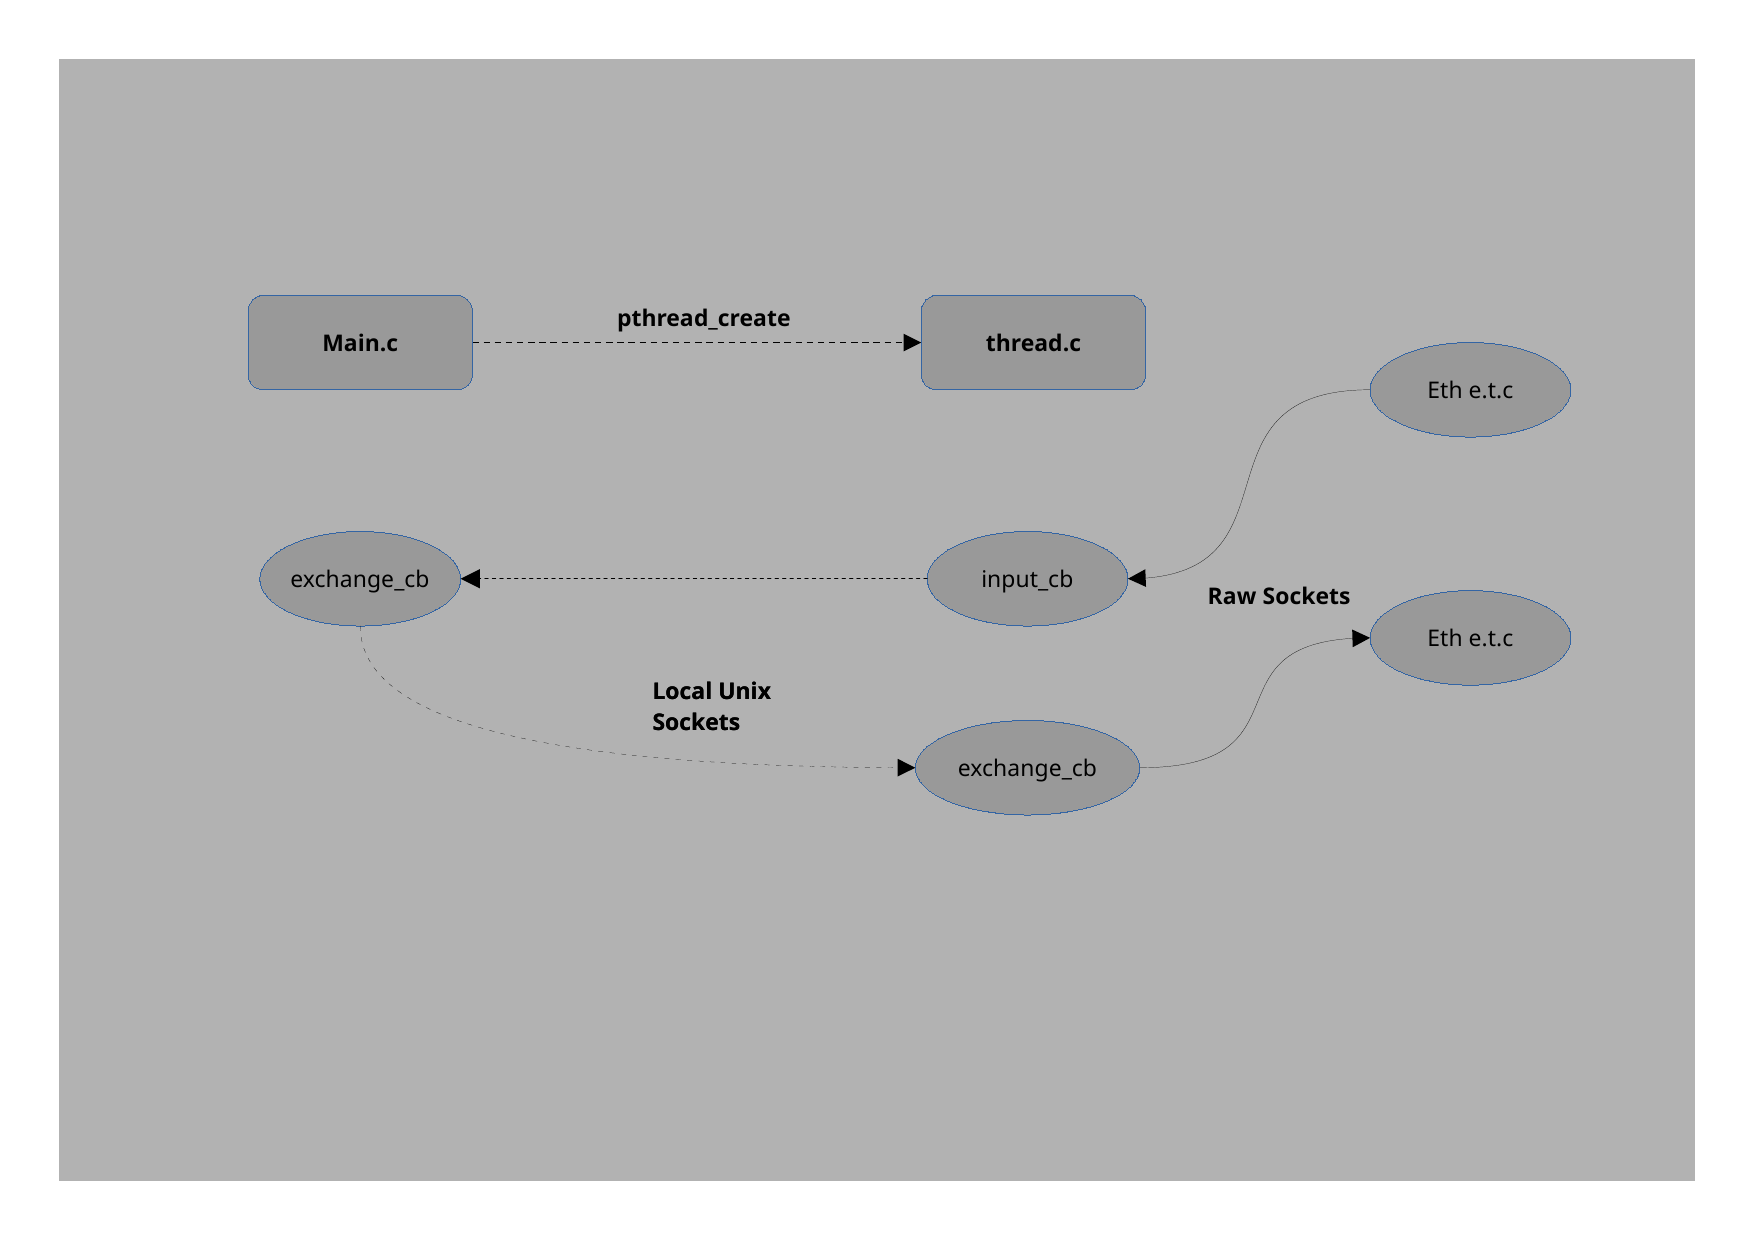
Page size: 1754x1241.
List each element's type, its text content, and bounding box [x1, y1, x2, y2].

text_box Eth e.t.c [1370, 342, 1571, 438]
text_box thread.c [921, 295, 1146, 390]
text_box Eth e.t.c [1370, 590, 1571, 686]
text_box Local Unix Sockets [637, 667, 851, 734]
text_box exchange_cb [915, 720, 1140, 816]
text_box pthread_create [602, 294, 815, 361]
text_box exchange_cb [259, 531, 461, 627]
text_box Raw Sockets [1192, 572, 1406, 639]
text_box input_cb [927, 531, 1128, 627]
text_box Main.c [248, 295, 473, 390]
